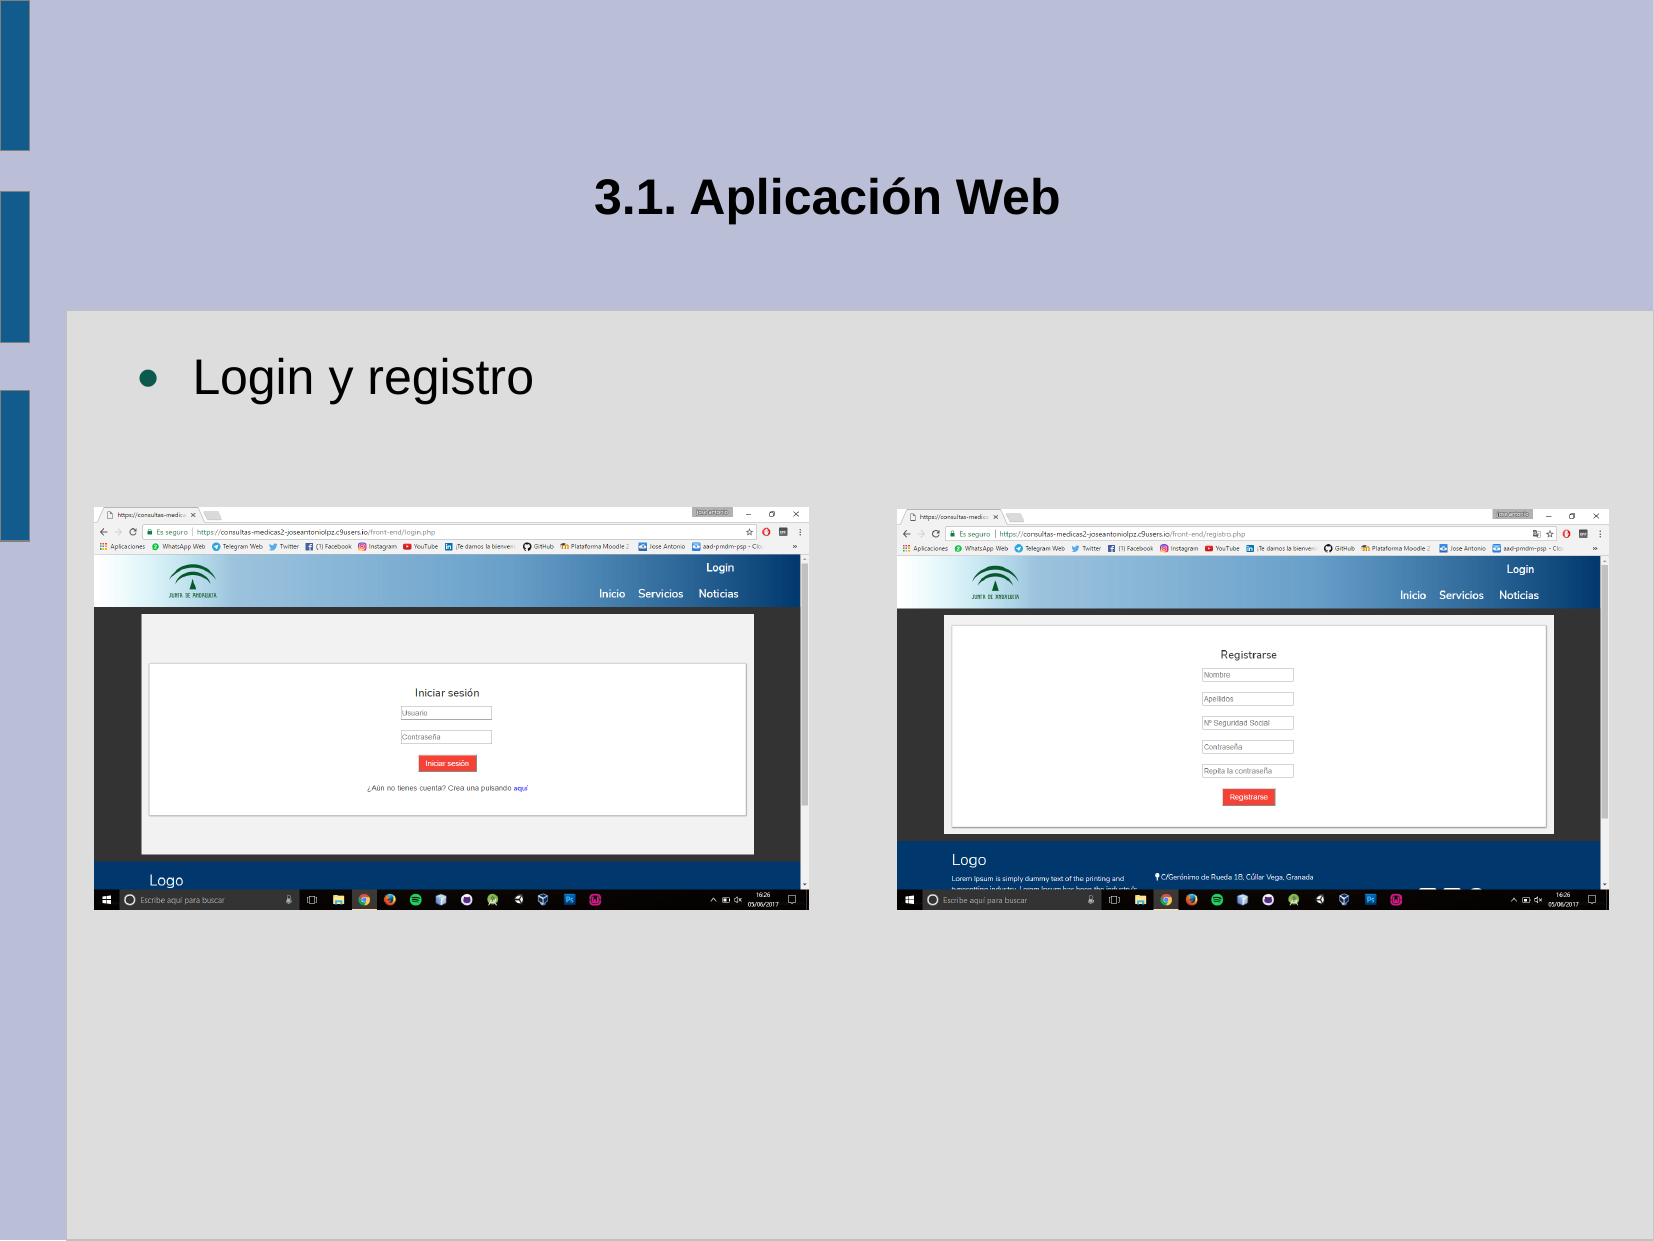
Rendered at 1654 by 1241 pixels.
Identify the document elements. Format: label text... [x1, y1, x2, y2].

picture [897, 509, 1609, 910]
picture [94, 507, 809, 910]
text_box Login y registro [121, 344, 1534, 1126]
text_box 3.1. Aplicación Web [121, 91, 1534, 299]
